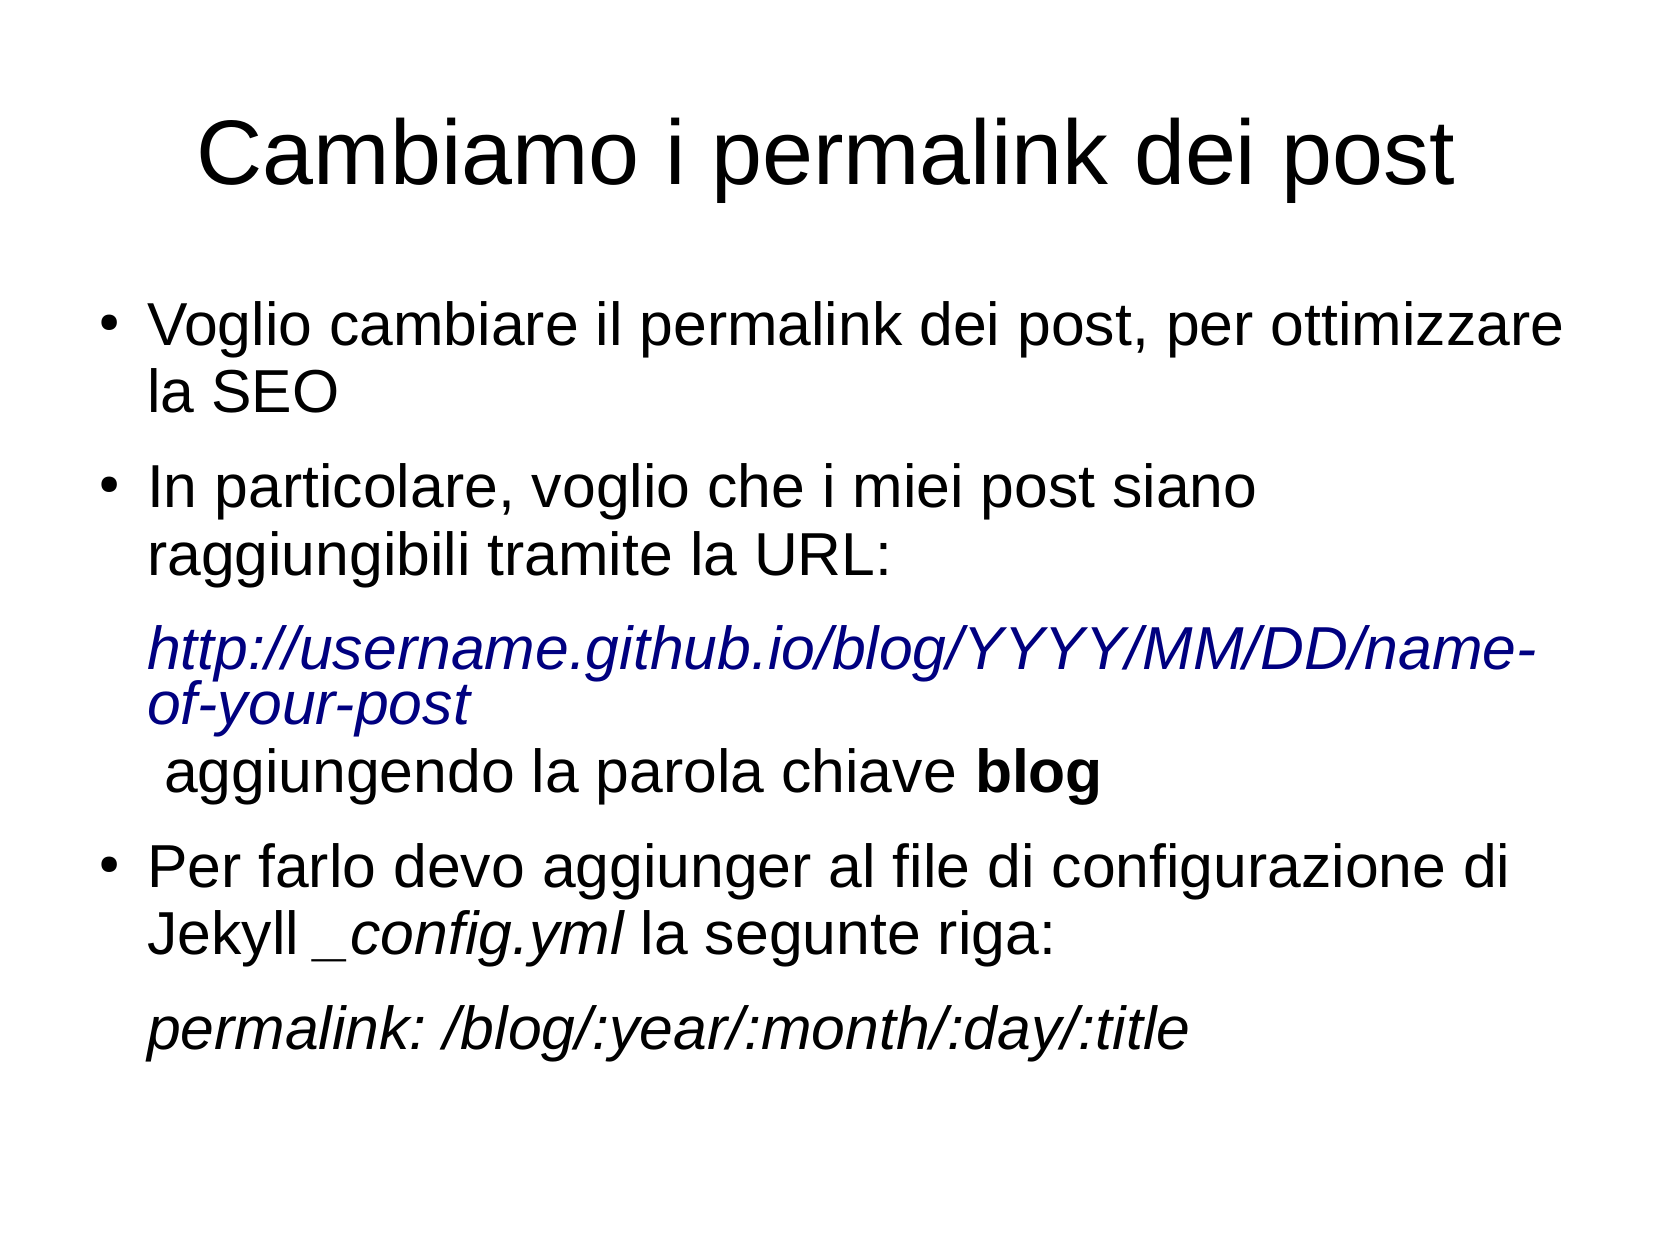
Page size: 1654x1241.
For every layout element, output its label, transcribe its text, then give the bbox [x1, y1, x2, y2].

list Voglio cambiare il permalink dei post, per ottimizzare la SEO In particolare, voglio che i miei post siano raggiungibili tramite la URL: http://username.github.io/blog/YYYY/MM/DD/name-of-your-post aggiungendo la parola chiave blog Per farlo devo aggiunger al file di configurazione di Jekyll _config.yml la segunte riga: permalink: /blog/:year/:month/:day/:title [82, 290, 1571, 1010]
title Cambiamo i permalink dei post [82, 49, 1571, 257]
